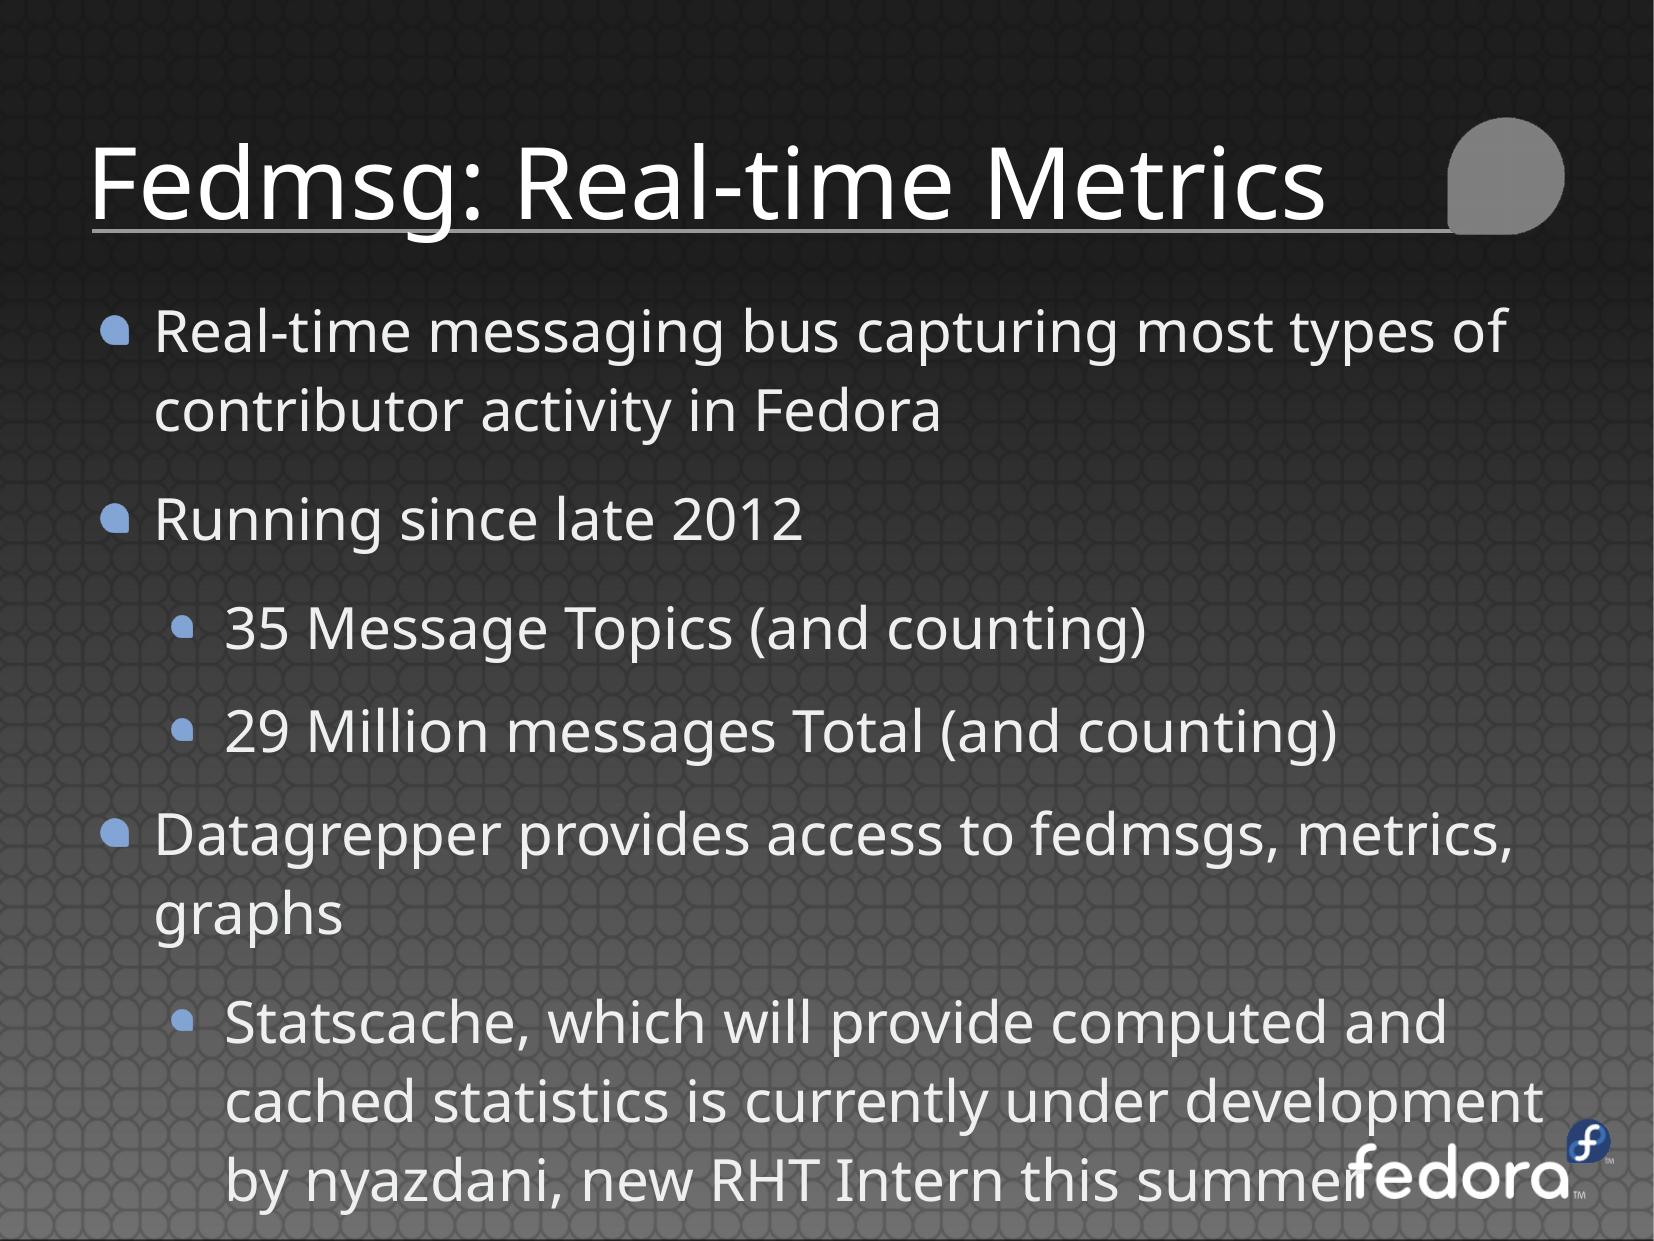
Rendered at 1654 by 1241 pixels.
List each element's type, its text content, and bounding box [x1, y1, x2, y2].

list Real-time messaging bus capturing most types of contributor activity in Fedora Running since late 2012 35 Message Topics (and counting) 29 Million messages Total (and counting) Datagrepper provides access to fedmsgs, metrics, graphs Statscache, which will provide computed and cached statistics is currently under development by nyazdani, new RHT Intern this summer [82, 290, 1571, 1154]
picture [0, 0, 1654, 1241]
title Fedmsg: Real-time Metrics [86, 112, 1576, 249]
